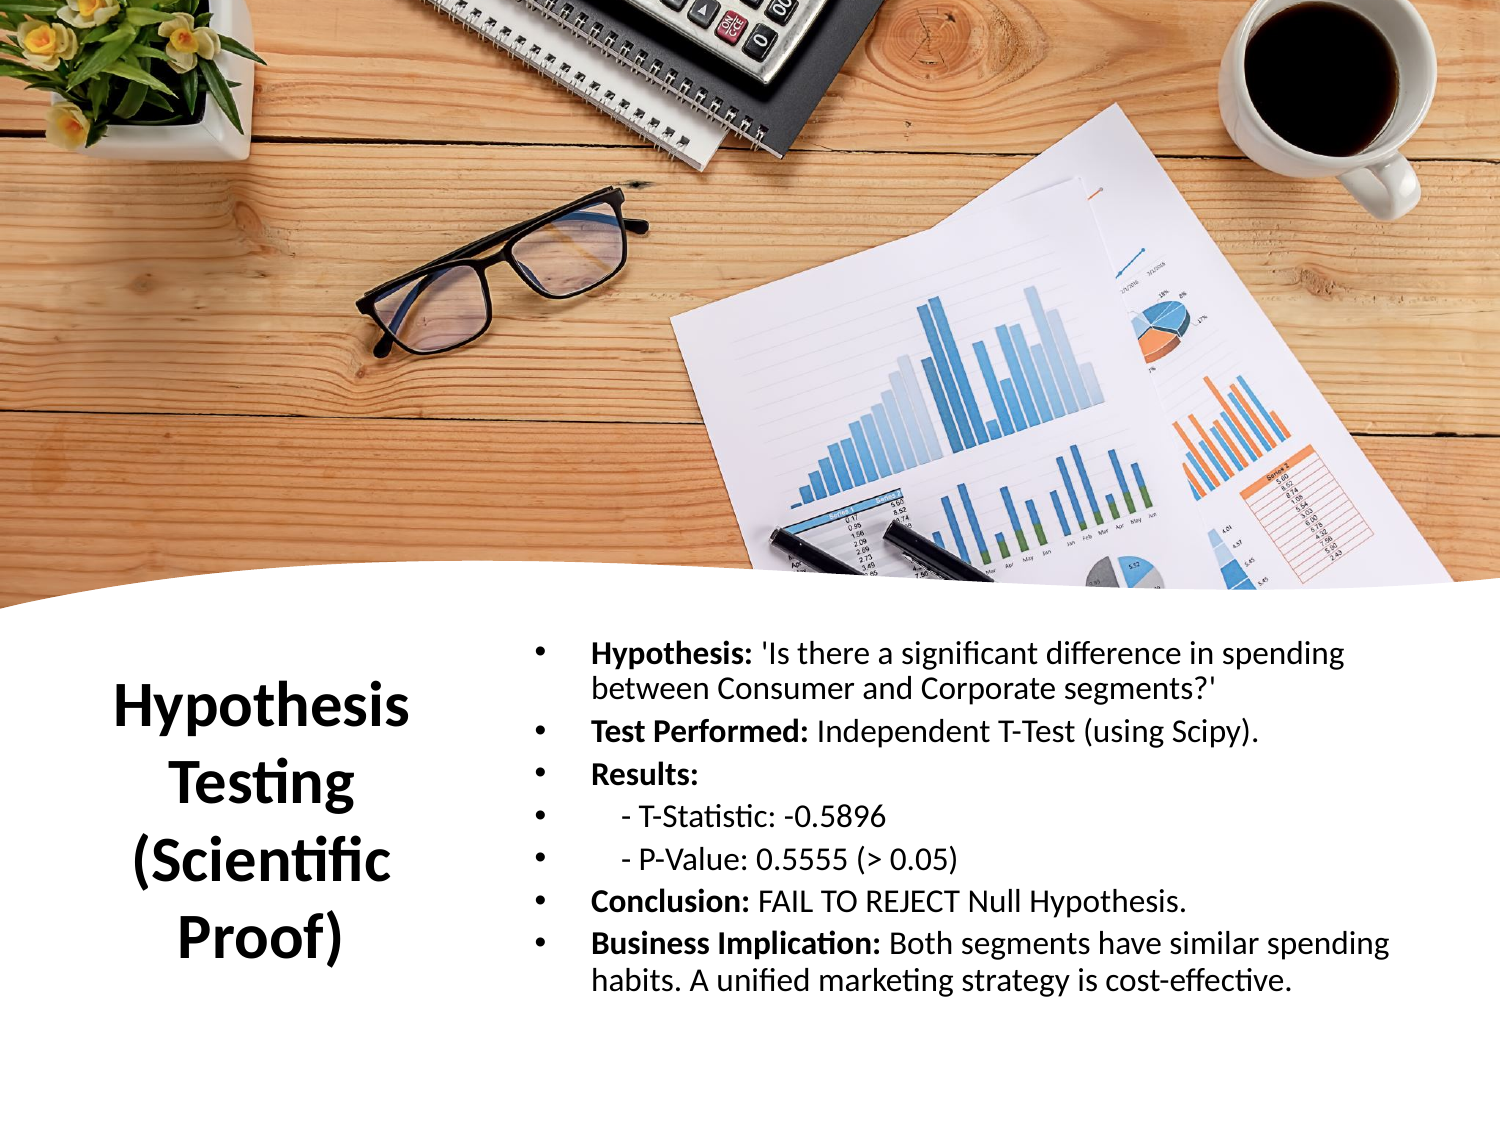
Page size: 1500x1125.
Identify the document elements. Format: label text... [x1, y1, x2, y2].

text_box [0, 0, 1500, 609]
list Hypothesis: 'Is there a significant difference in spending between Consumer and Corporate segments?' Test Performed: Independent T-Test (using Scipy). Results: - T-Statistic: -0.5896 - P-Value: 0.5555 (> 0.05) Conclusion: FAIL TO REJECT Null Hypothesis. Business Implication: Both segments have similar spending habits. A unified marketing strategy is cost-effective. [519, 615, 1441, 1018]
title Hypothesis Testing (Scientific Proof) [59, 615, 464, 1018]
